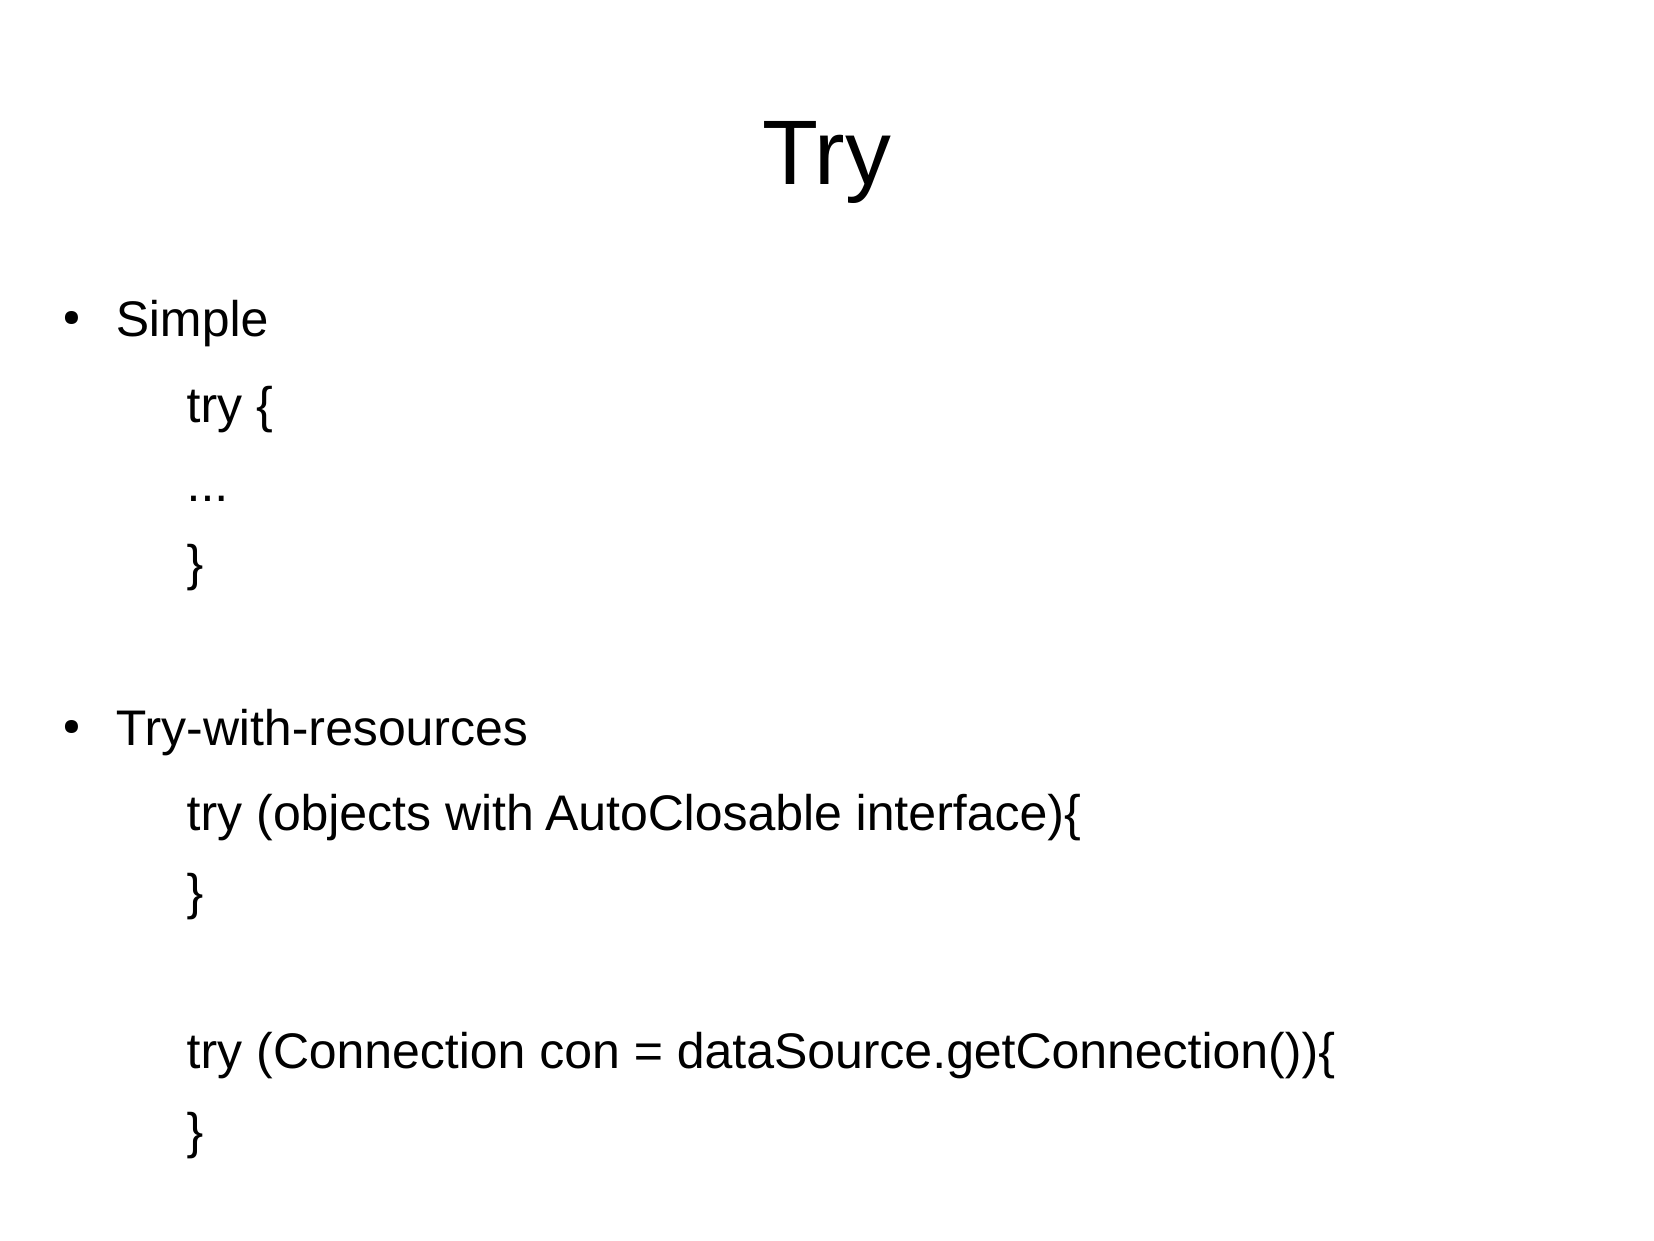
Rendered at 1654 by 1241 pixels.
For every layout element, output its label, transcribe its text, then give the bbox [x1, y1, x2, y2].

title Try [82, 49, 1571, 257]
list Simple try { ... } Try-with-resources try (objects with AutoClosable interface){ } try (Connection con = dataSource.getConnection()){ } [45, 291, 1534, 1238]
